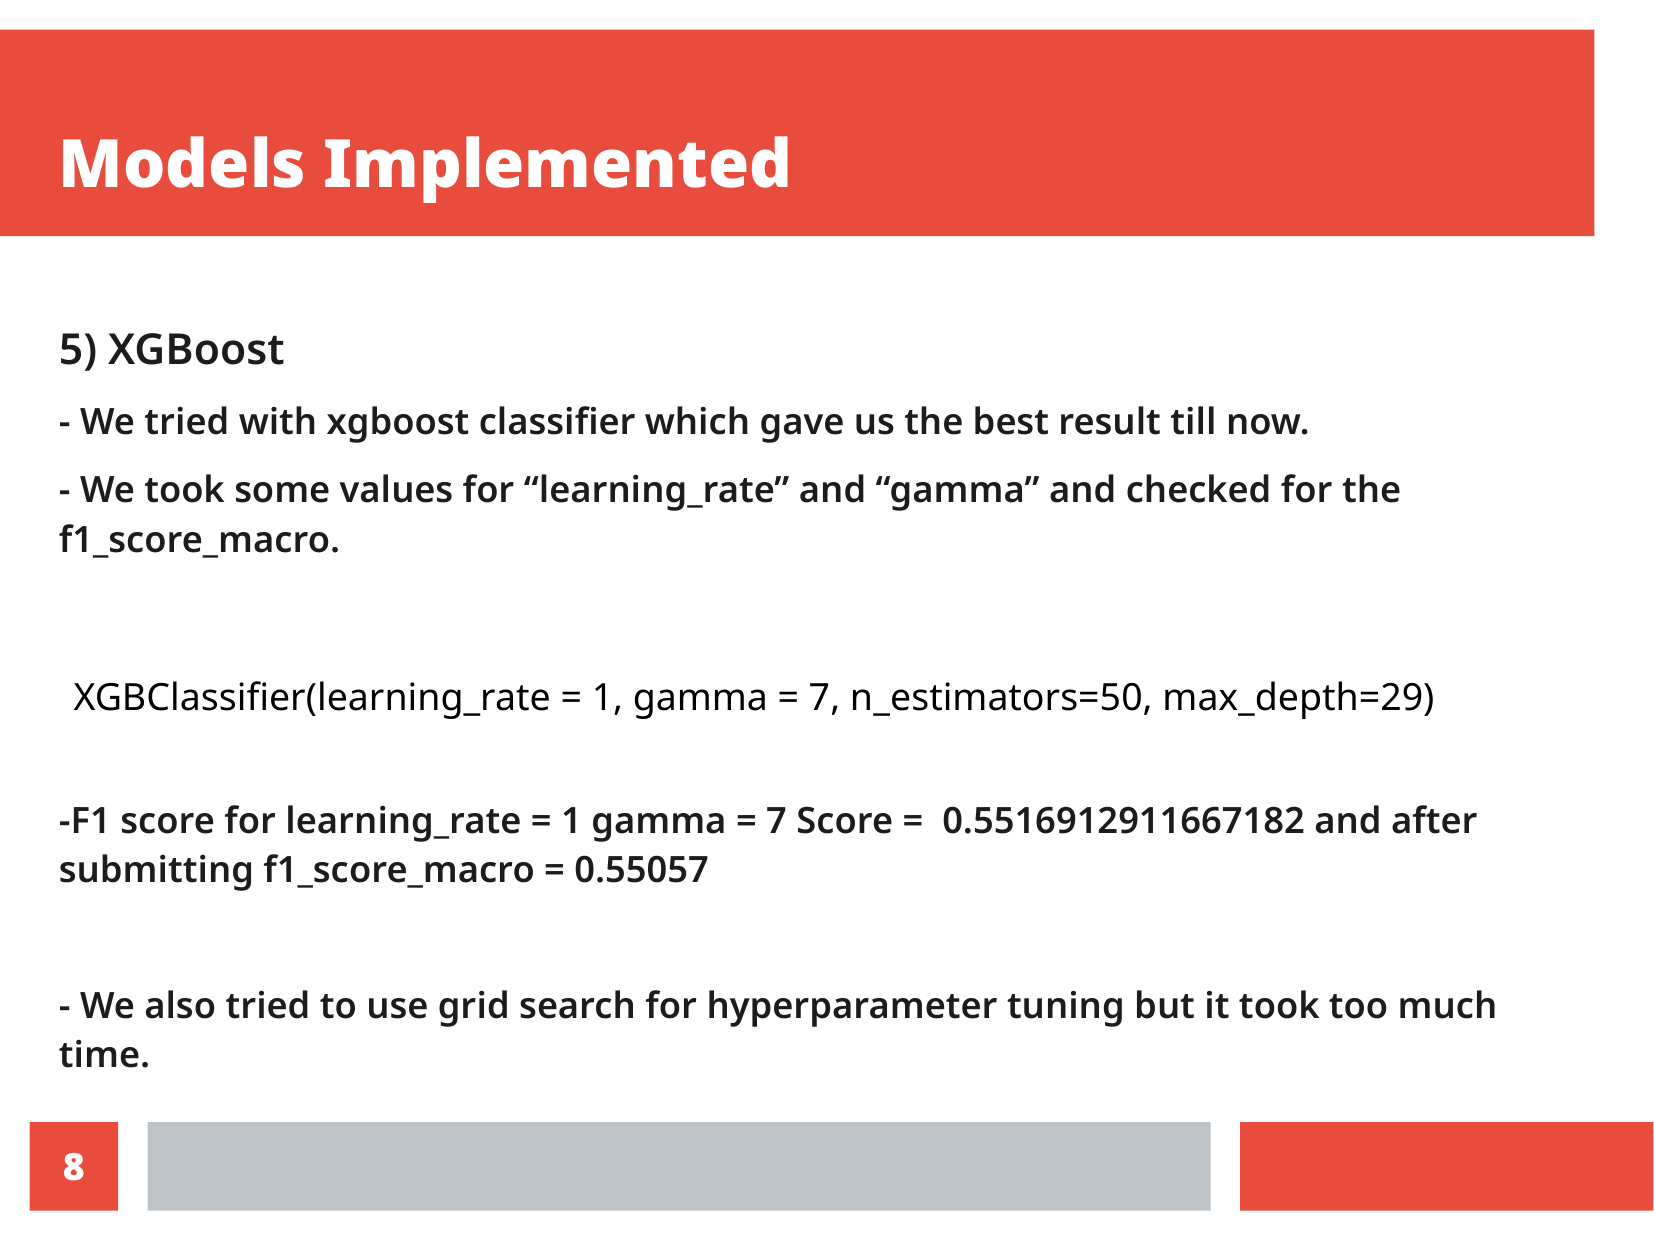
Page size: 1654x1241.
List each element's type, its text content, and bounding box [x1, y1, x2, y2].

title Models Implemented [59, 59, 1595, 207]
text_box XGBClassifier(learning_rate = 1, gamma = 7, n_estimators=50, max_depth=29) [58, 663, 1574, 766]
list 5) XGBoost - We tried with xgboost classifier which gave us the best result till now. - We took some values for “learning_rate” and “gamma” and checked for the f1_score_macro. -F1 score for learning_rate = 1 gamma = 7 Score = 0.5516912911667182 and after submitting f1_score_macro = 0.55057 - We also tried to use grid search for hyperparameter tuning but it took too much time. [59, 766, 1565, 1087]
list 5) XGBoost - We tried with xgboost classifier which gave us the best result till now. - We took some values for “learning_rate” and “gamma” and checked for the f1_score_macro. -F1 score for learning_rate = 1 gamma = 7 Score = 0.5516912911667182 and after submitting f1_score_macro = 0.55057 - We also tried to use grid search for hyperparameter tuning but it took too much time. [59, 318, 1565, 663]
